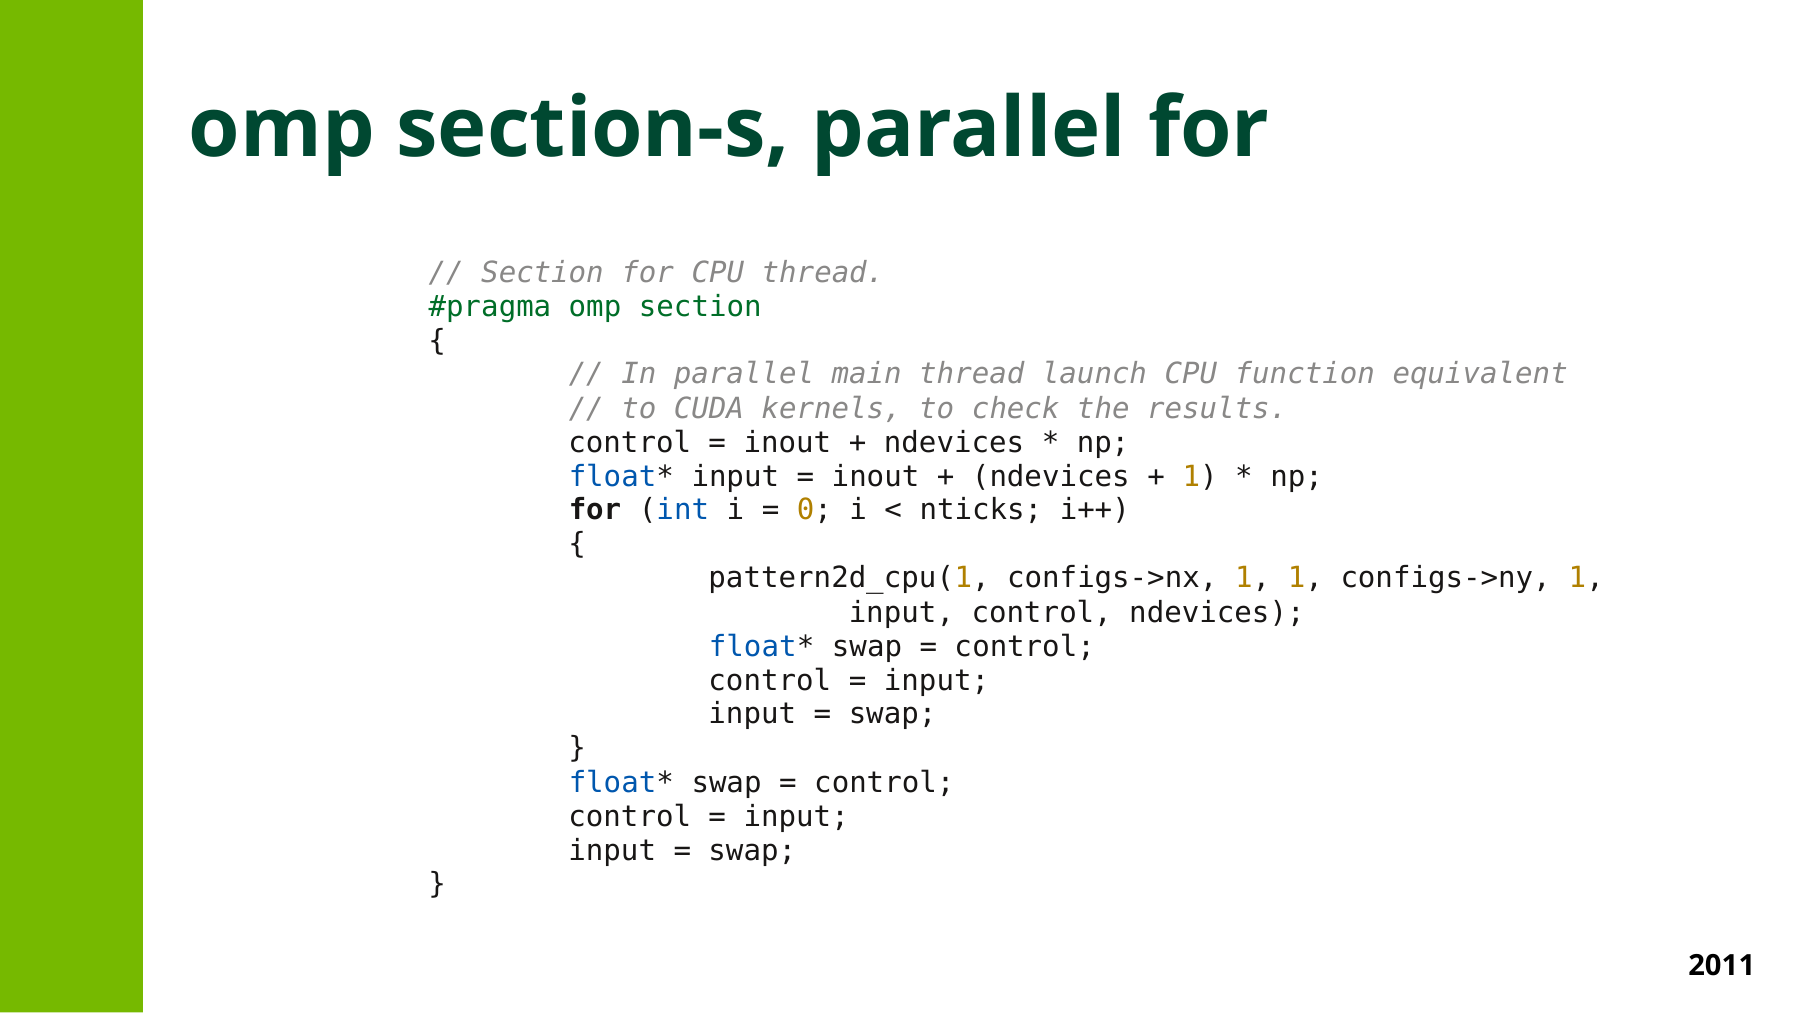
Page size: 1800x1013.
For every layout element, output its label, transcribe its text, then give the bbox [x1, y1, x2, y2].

chart [146, 255, 1732, 931]
title omp section-s, parallel for [188, 40, 1733, 211]
